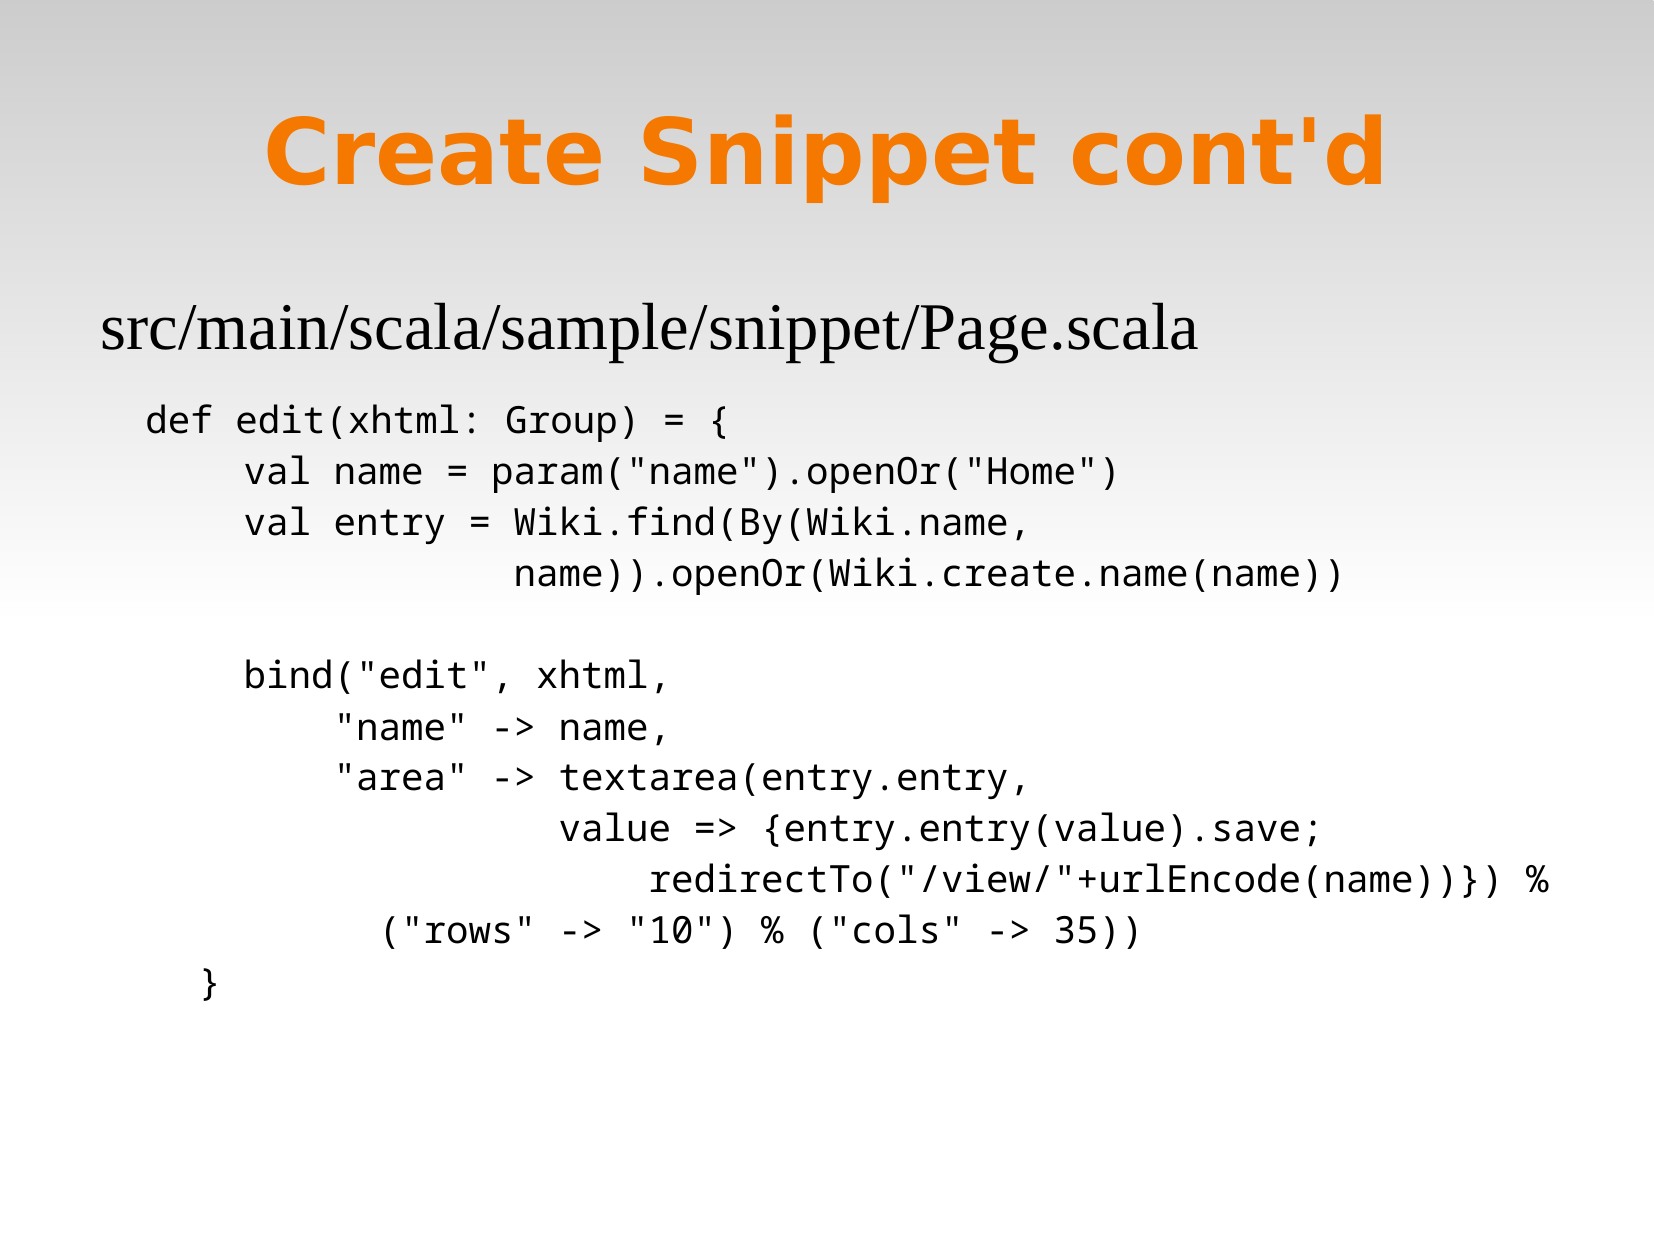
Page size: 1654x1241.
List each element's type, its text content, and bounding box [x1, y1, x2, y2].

title Create Snippet cont'd [82, 56, 1571, 250]
list src/main/scala/sample/snippet/Page.scala def edit(xhtml: Group) = { val name = param("name").openOr("Home") val entry = Wiki.find(By(Wiki.name, name)).openOr(Wiki.create.name(name)) bind("edit", xhtml, "name" -> name, "area" -> textarea(entry.entry, value => {entry.entry(value).save; redirectTo("/view/"+urlEncode(name))}) % ("rows" -> "10") % ("cols" -> 35)) } [82, 290, 1571, 1094]
